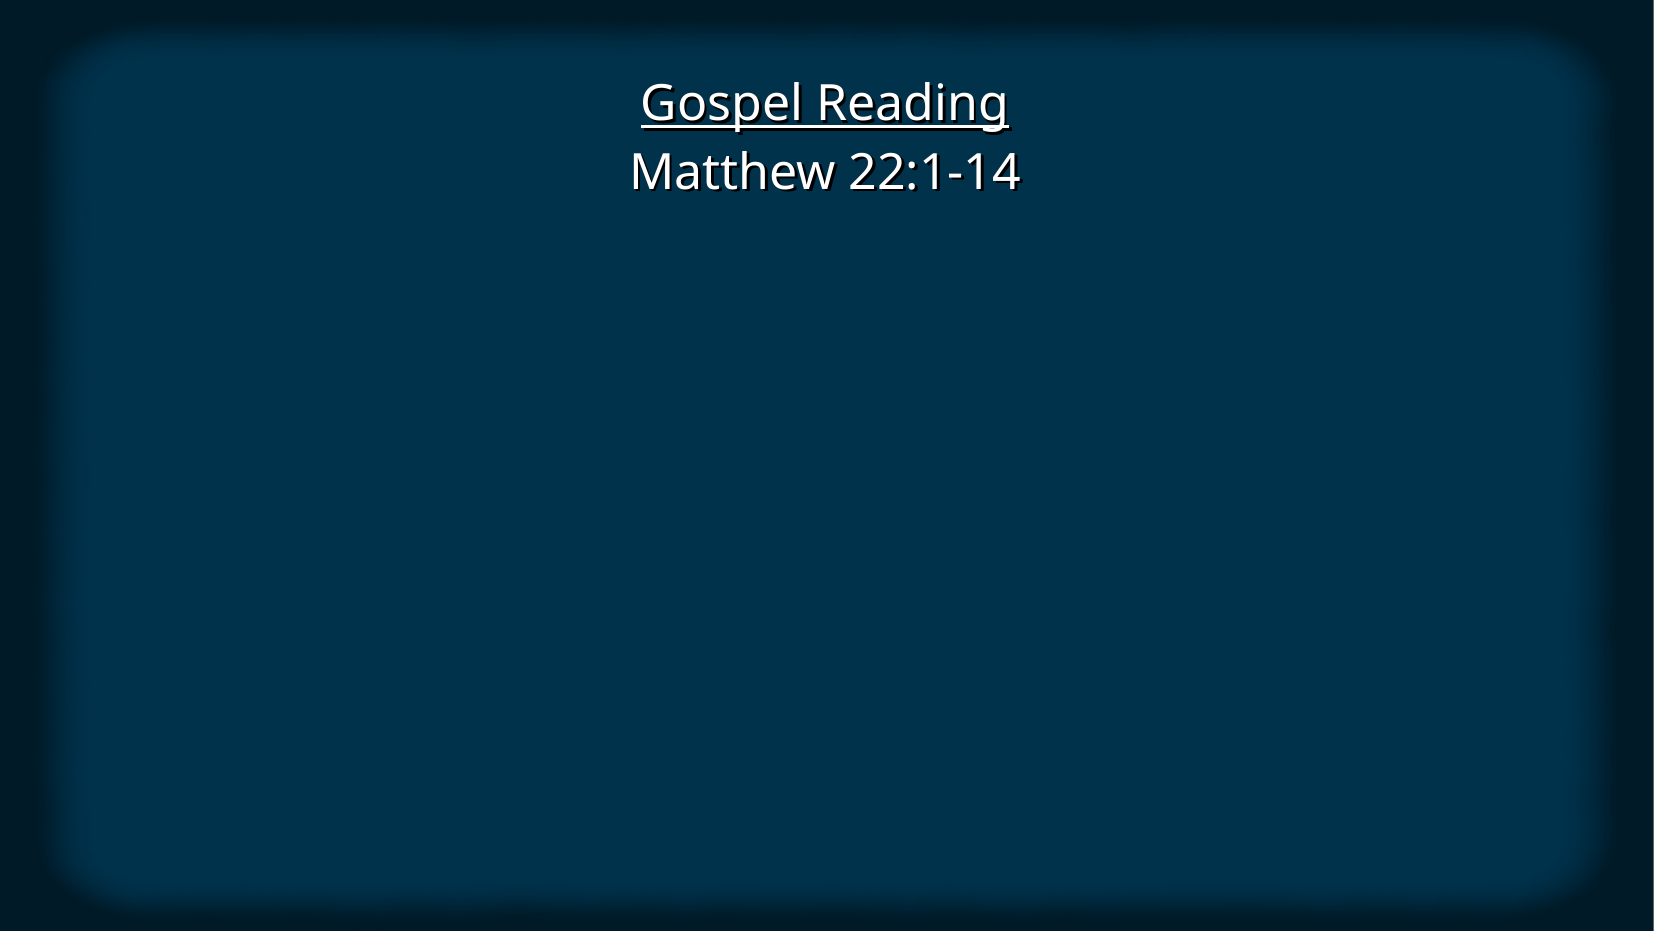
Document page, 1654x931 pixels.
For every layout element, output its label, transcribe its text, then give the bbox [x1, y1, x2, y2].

picture [0, 0, 1654, 931]
text_box Gospel Reading Matthew 22:1-14 [105, 60, 1546, 208]
